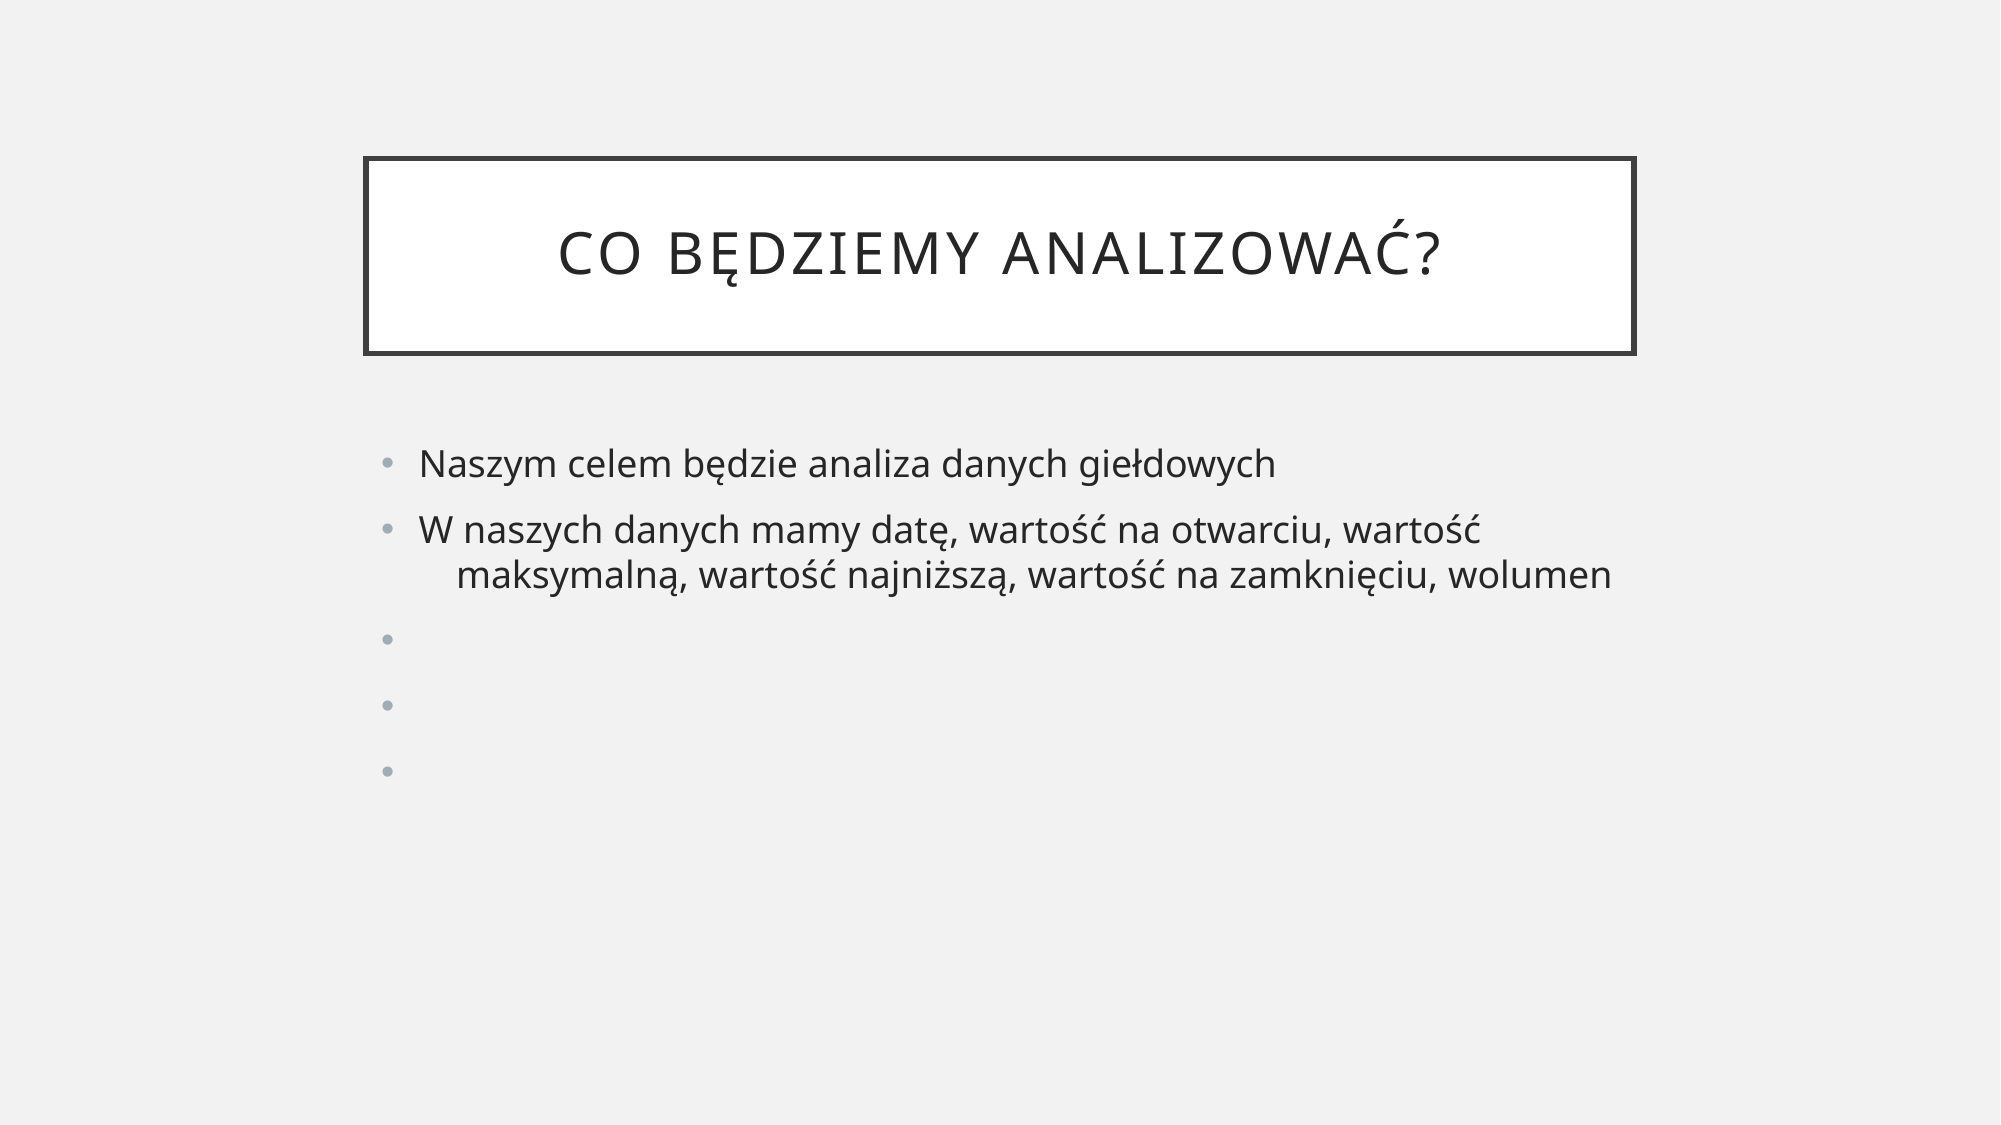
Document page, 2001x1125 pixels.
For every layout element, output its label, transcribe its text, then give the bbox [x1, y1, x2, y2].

title Co będziemy Analizować? [366, 158, 1634, 354]
list Naszym celem będzie analiza danych giełdowych W naszych danych mamy datę, wartość na otwarciu, wartość maksymalną, wartość najniższą, wartość na zamknięciu, wolumen [366, 432, 1634, 942]
